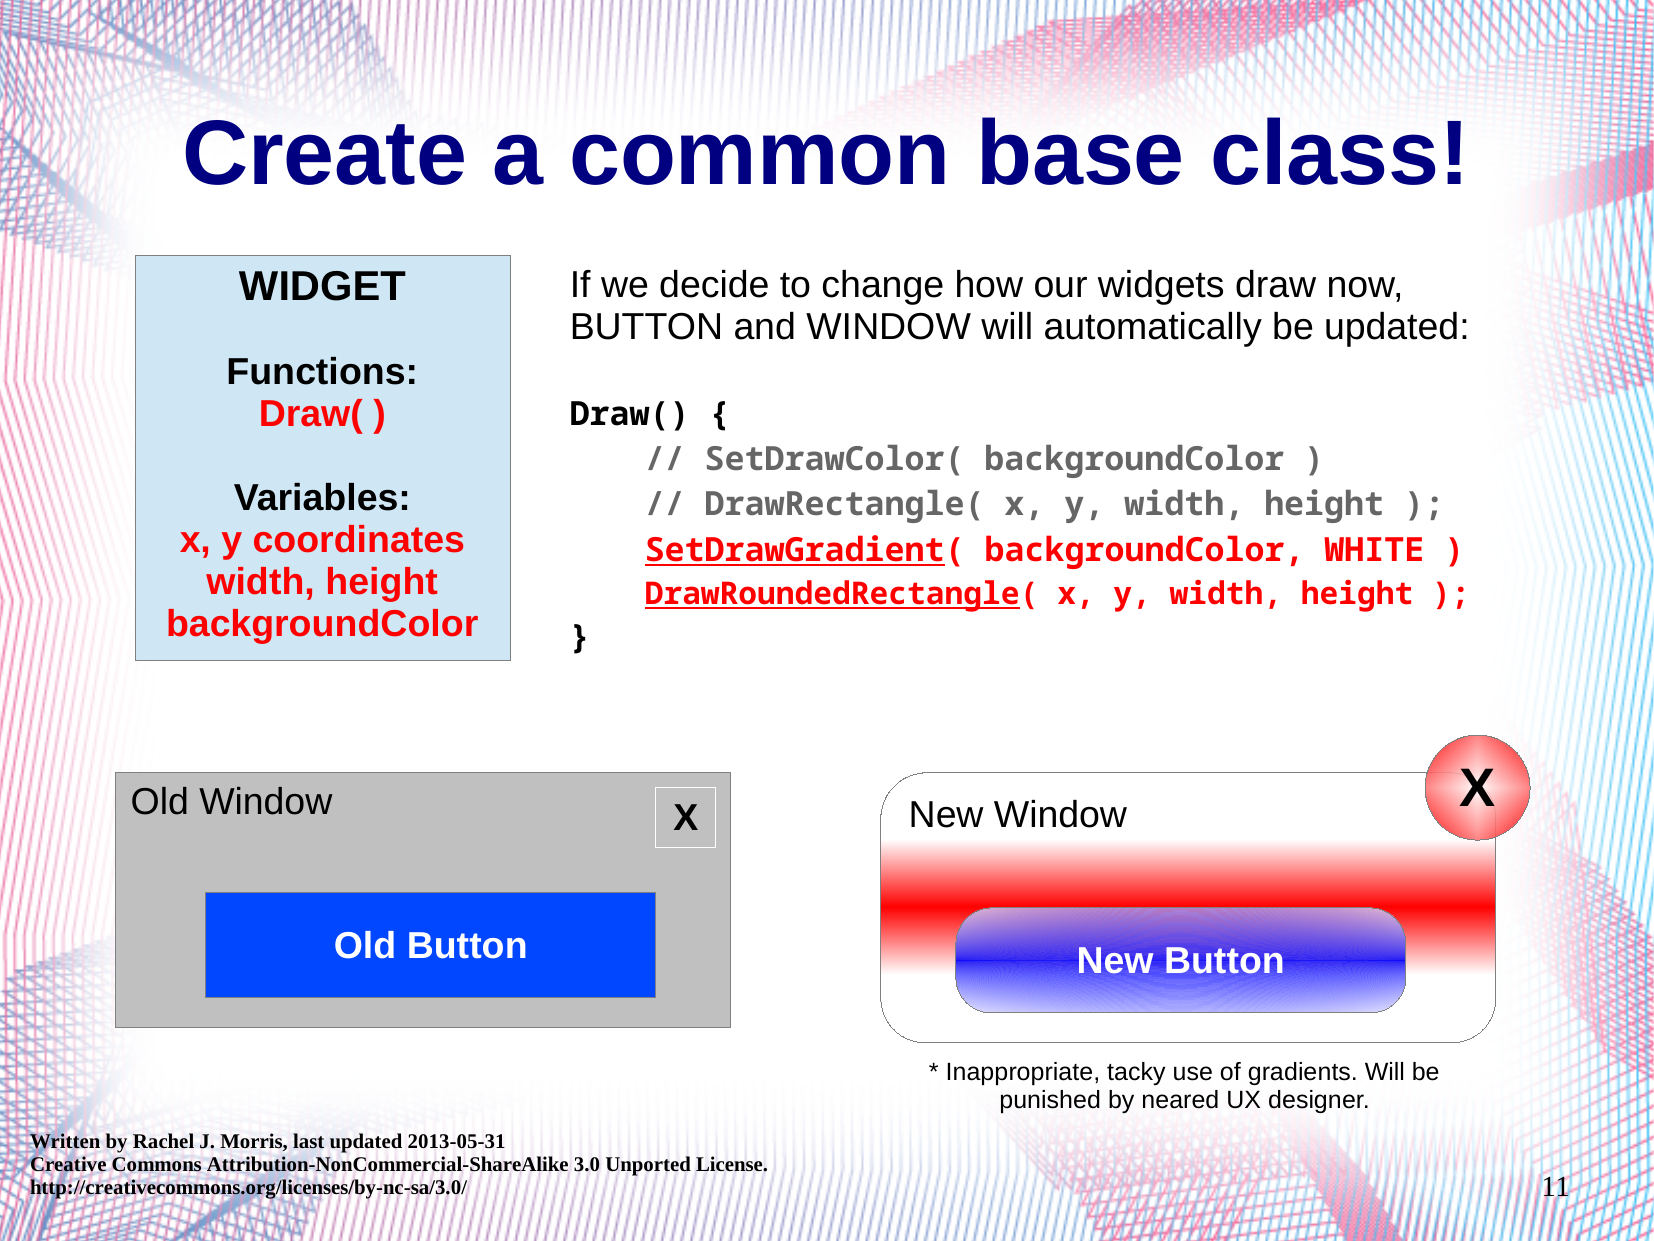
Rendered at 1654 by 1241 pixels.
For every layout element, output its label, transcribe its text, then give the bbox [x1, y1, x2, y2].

text_box X [655, 787, 716, 848]
text_box New Button [955, 907, 1406, 1013]
text_box If we decide to change how our widgets draw now, BUTTON and WINDOW will automatically be updated: Draw() { // SetDrawColor( backgroundColor ) // DrawRectangle( x, y, width, height ); SetDrawGradient( backgroundColor, WHITE ) DrawRoundedRectangle( x, y, width, height ); } [555, 256, 1576, 634]
title Create a common base class! [82, 49, 1571, 257]
text_box New Window [880, 772, 1496, 1043]
text_box WIDGET Functions: Draw( ) Variables: x, y coordinates width, height backgroundColor [135, 255, 511, 661]
picture [0, 0, 1654, 1241]
text_box Old Window [115, 772, 731, 1028]
text_box Old Button [205, 892, 656, 998]
text_box * Inappropriate, tacky use of gradients. Will be punished by neared UX designer. [870, 1050, 1501, 1121]
text_box X [1425, 735, 1531, 841]
